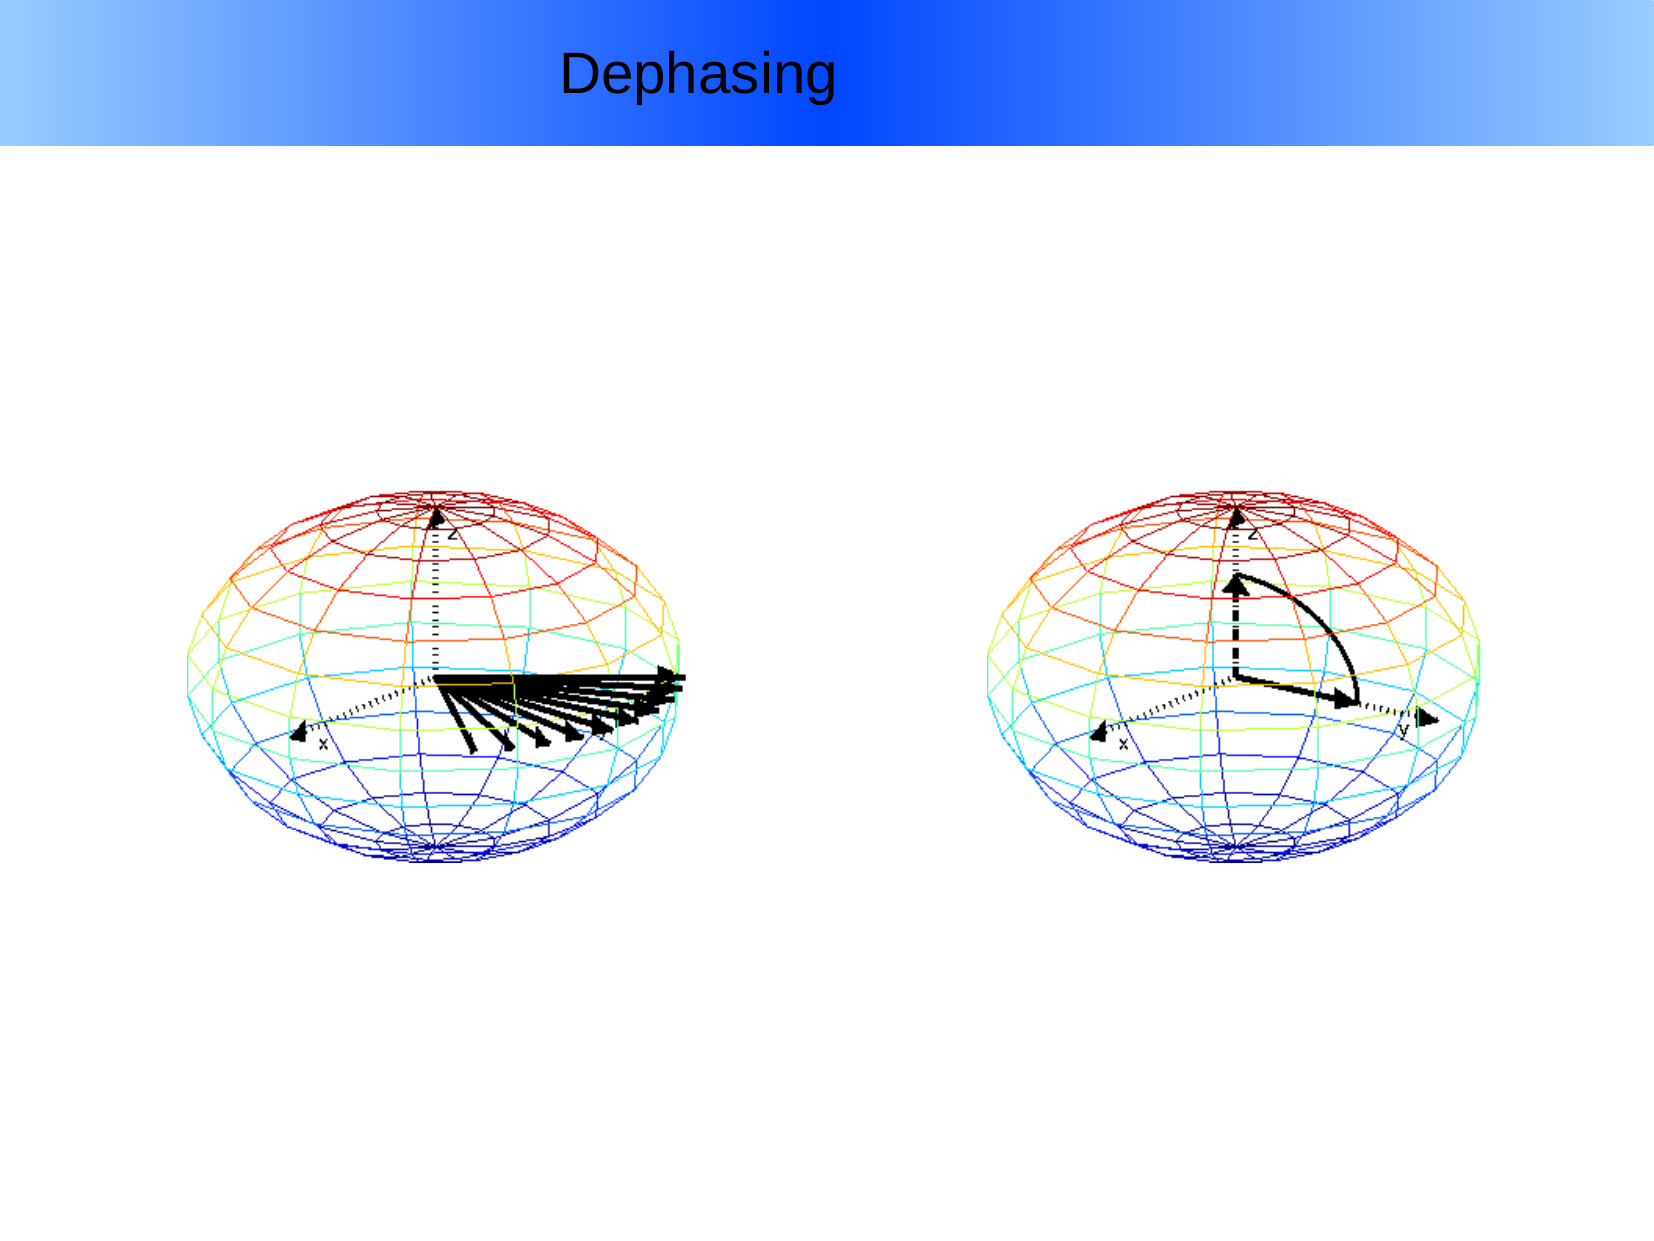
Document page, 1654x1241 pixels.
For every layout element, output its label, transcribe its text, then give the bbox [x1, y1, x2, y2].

text_box Dephasing [544, 33, 854, 121]
picture [187, 485, 697, 863]
picture [987, 485, 1485, 863]
text_box [0, 0, 1654, 146]
